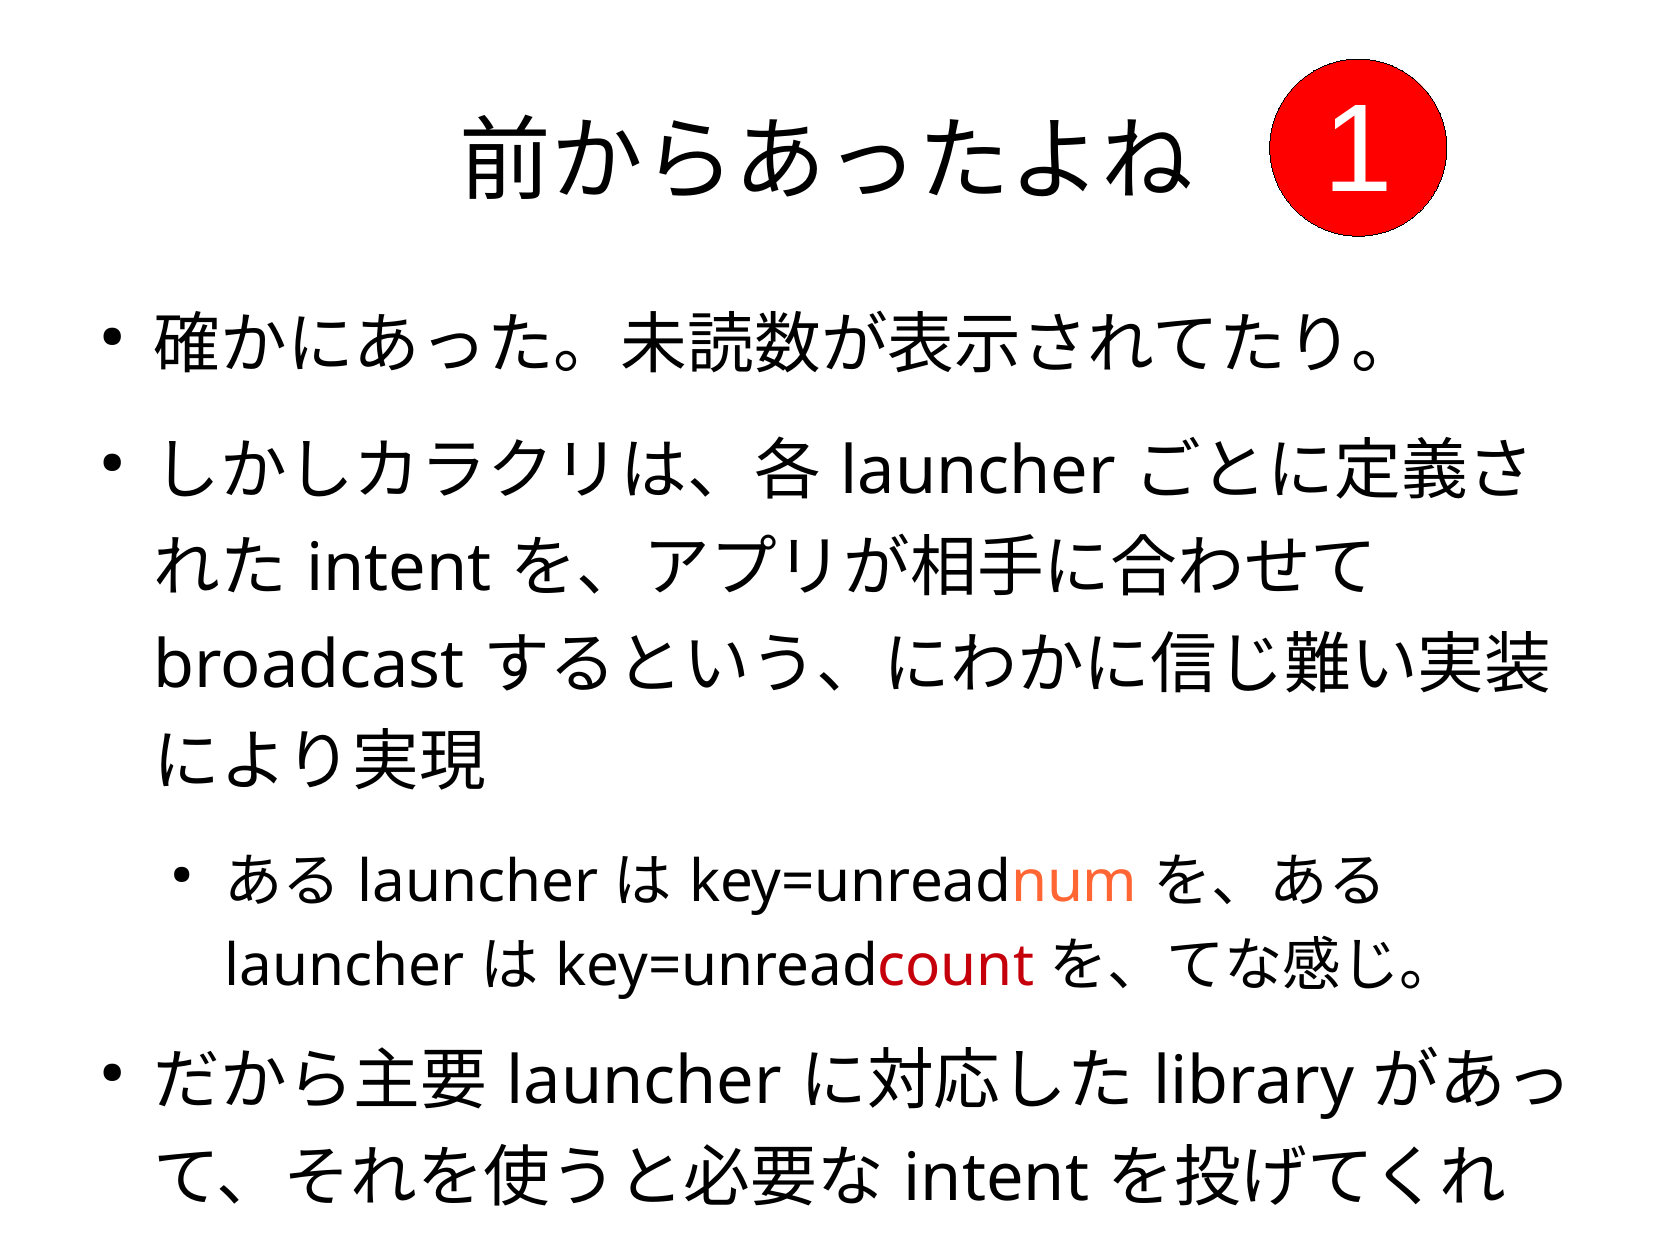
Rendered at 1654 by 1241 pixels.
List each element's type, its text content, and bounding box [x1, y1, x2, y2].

title 前からあったよね [82, 49, 1571, 257]
list 確かにあった。未読数が表示されてたり。 しかしカラクリは、各launcherごとに定義されたintentを、アプリが相手に合わせてbroadcastするという、にわかに信じ難い実装により実現 あるlauncherはkey=unreadnumを、あるlauncherはkey=unreadcountを、てな感じ。 だから主要launcherに対応したlibraryがあって、それを使うと必要なintentを投げてくれたりする [82, 290, 1571, 1109]
text_box 1 [1269, 59, 1447, 237]
